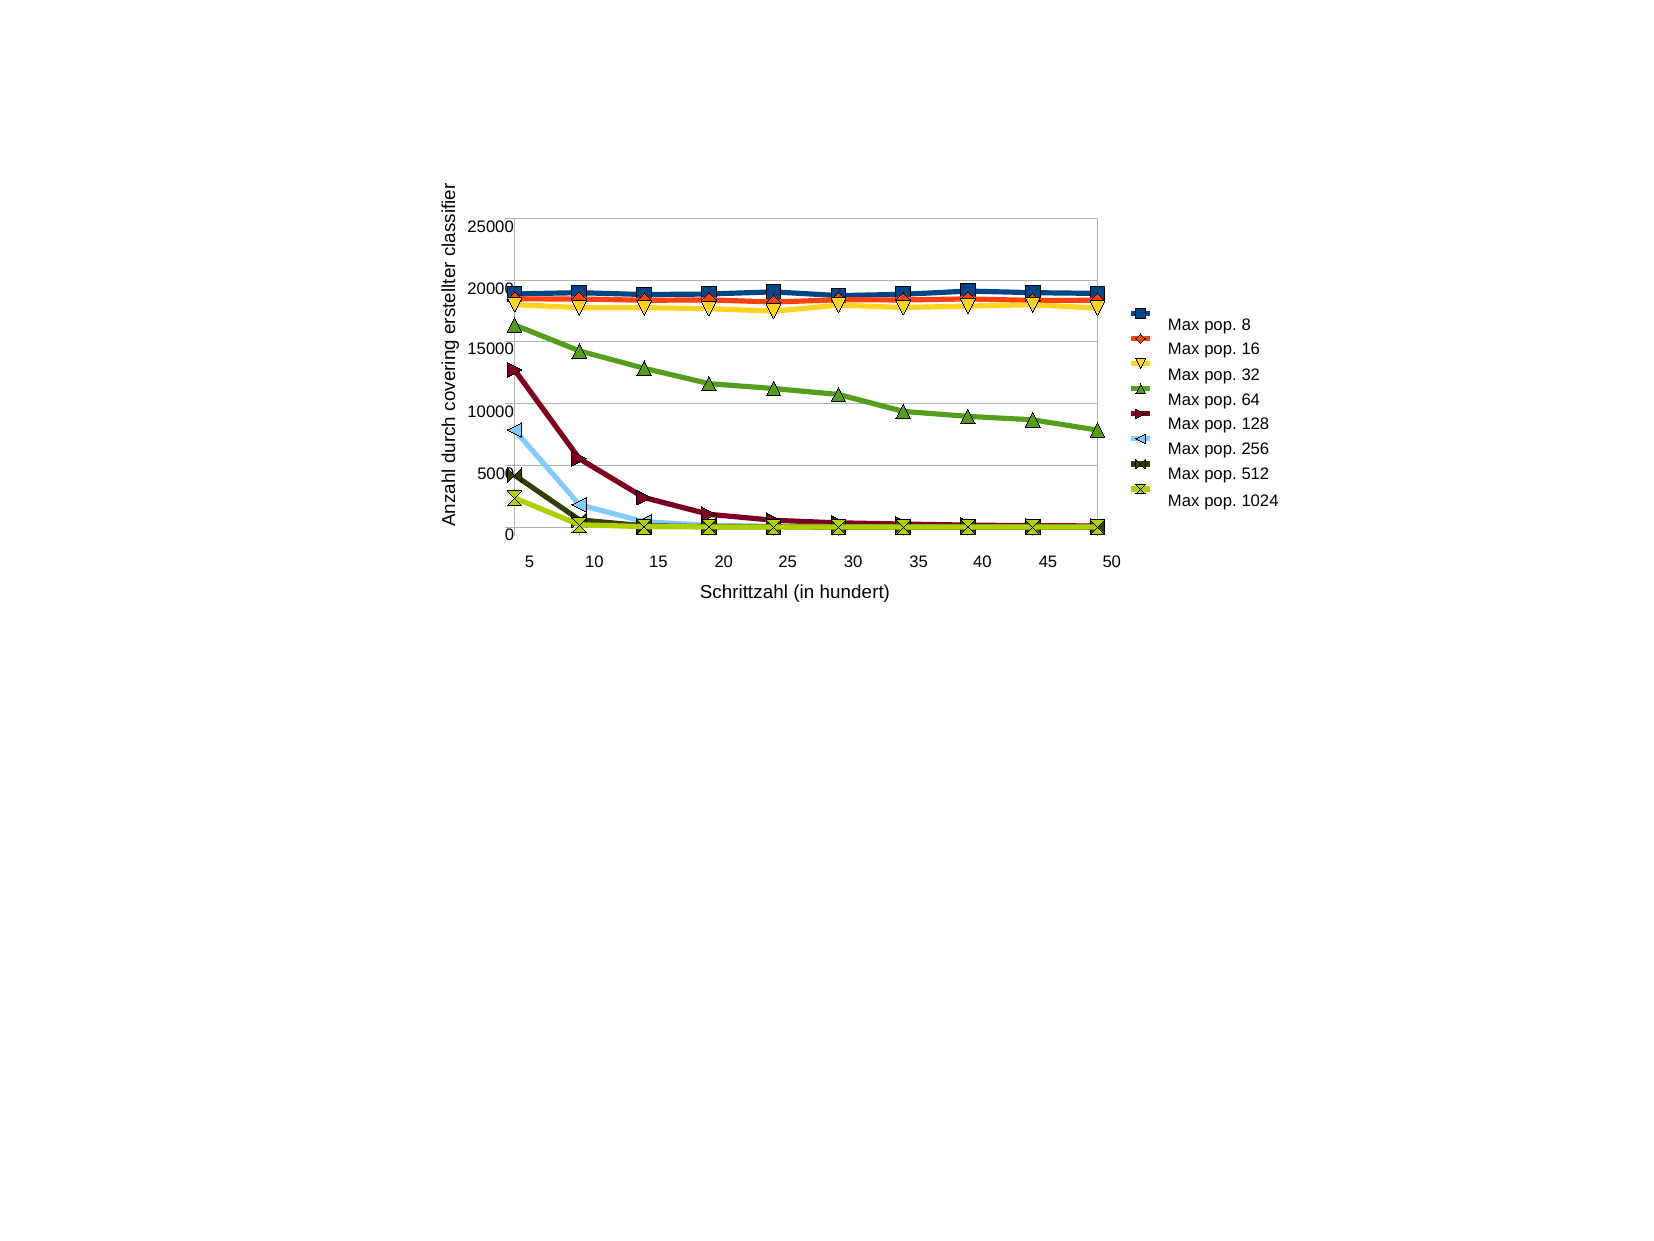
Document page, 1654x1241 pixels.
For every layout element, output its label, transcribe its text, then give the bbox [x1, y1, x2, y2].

text_box 20000 [467, 271, 529, 306]
text_box 0 [490, 517, 530, 552]
text_box 10 [570, 544, 619, 579]
text_box Max pop. 64 [1153, 382, 1275, 407]
text_box 15000 [467, 332, 529, 367]
text_box Max pop. 1024 [1153, 483, 1293, 518]
text_box Max pop. 128 [1153, 407, 1284, 432]
text_box Max pop. 16 [1153, 332, 1275, 357]
text_box Anzahl durch covering erstellter classifier [430, 168, 467, 542]
text_box Max pop. 32 [1153, 357, 1275, 382]
text_box Max pop. 512 [1153, 457, 1284, 483]
text_box 25000 [467, 209, 529, 244]
text_box Max pop. 8 [1153, 307, 1266, 332]
text_box 5000 [467, 457, 530, 491]
text_box 10000 [467, 394, 529, 429]
text_box Schrittzahl (in hundert) [685, 573, 905, 610]
text_box [394, 199, 1292, 612]
text_box 20 [699, 544, 748, 573]
text_box Max pop. 256 [1153, 432, 1284, 457]
text_box 15 [634, 544, 683, 579]
text_box 40 [958, 544, 1007, 579]
text_box 25 [763, 544, 812, 573]
text_box 30 [829, 544, 878, 573]
text_box 45 [1023, 544, 1073, 579]
text_box 35 [894, 544, 943, 579]
text_box 5 [509, 544, 549, 579]
text_box 50 [1087, 544, 1136, 579]
